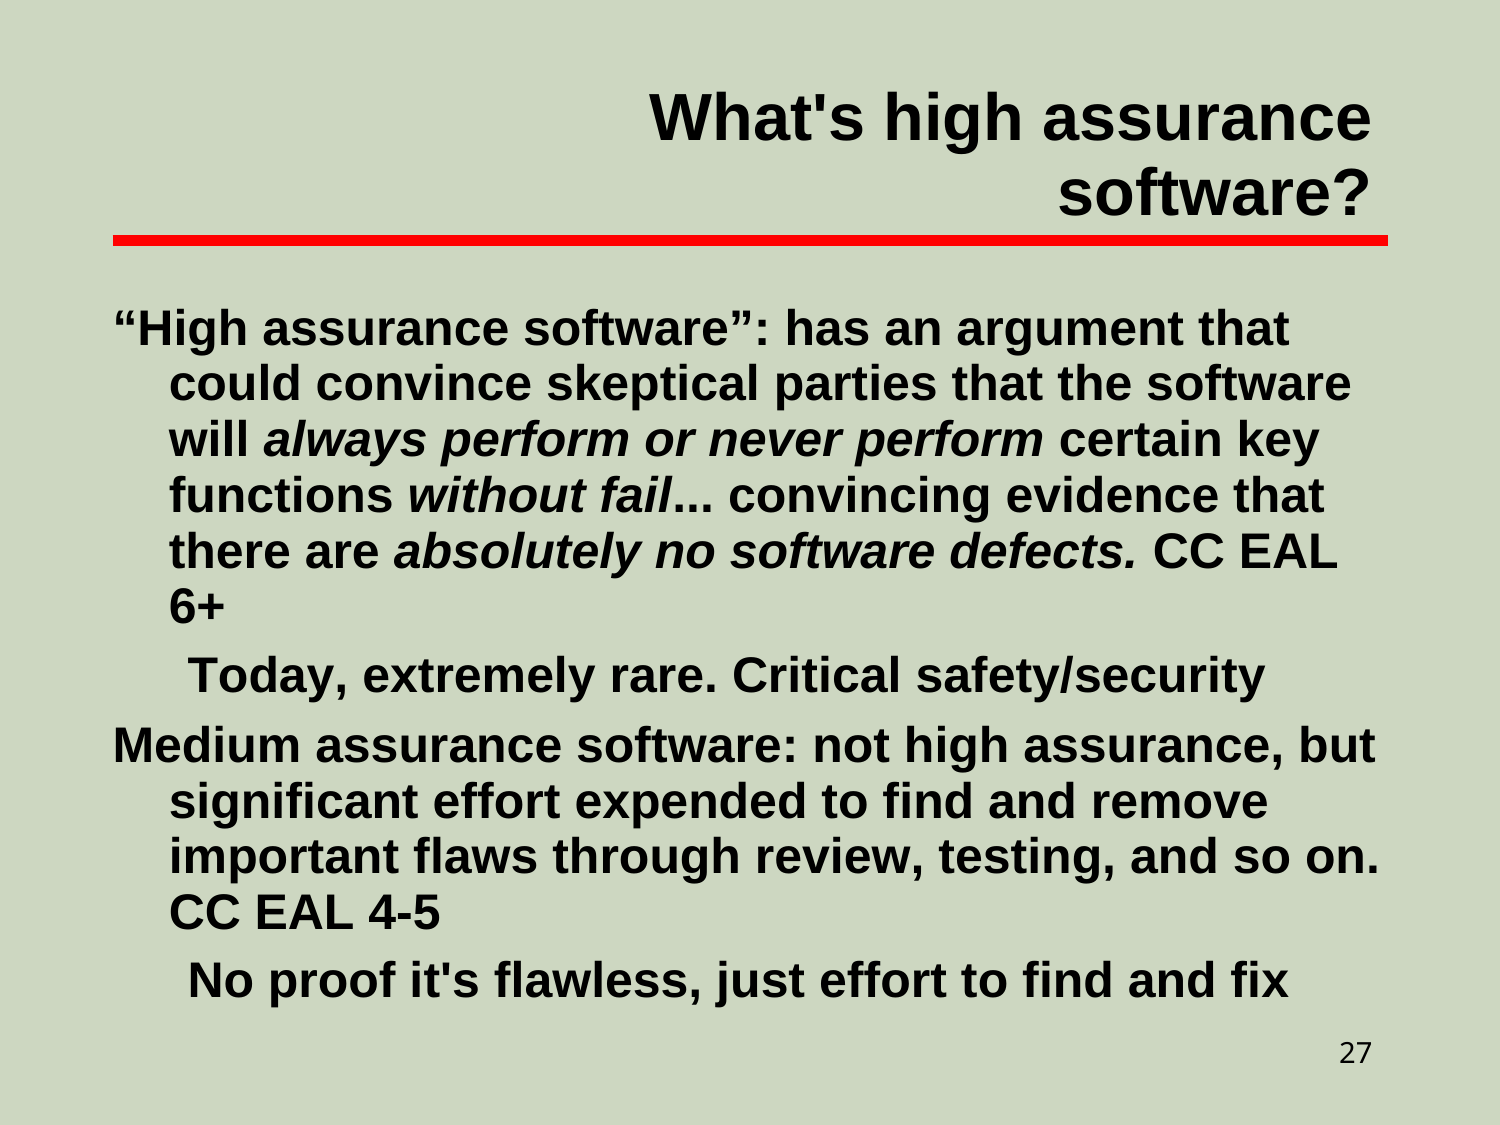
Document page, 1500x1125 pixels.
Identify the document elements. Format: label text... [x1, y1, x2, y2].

title What's high assurance software? [337, 72, 1388, 238]
list “High assurance software”: has an argument that could convince skeptical parties that the software will always perform or never perform certain key functions without fail... convincing evidence that there are absolutely no software defects. CC EAL 6+ Today, extremely rare. Critical safety/security Medium assurance software: not high assurance, but significant effort expended to find and remove important flaws through review, testing, and so on. CC EAL 4-5 No proof it's flawless, just effort to find and fix [112, 299, 1388, 1001]
